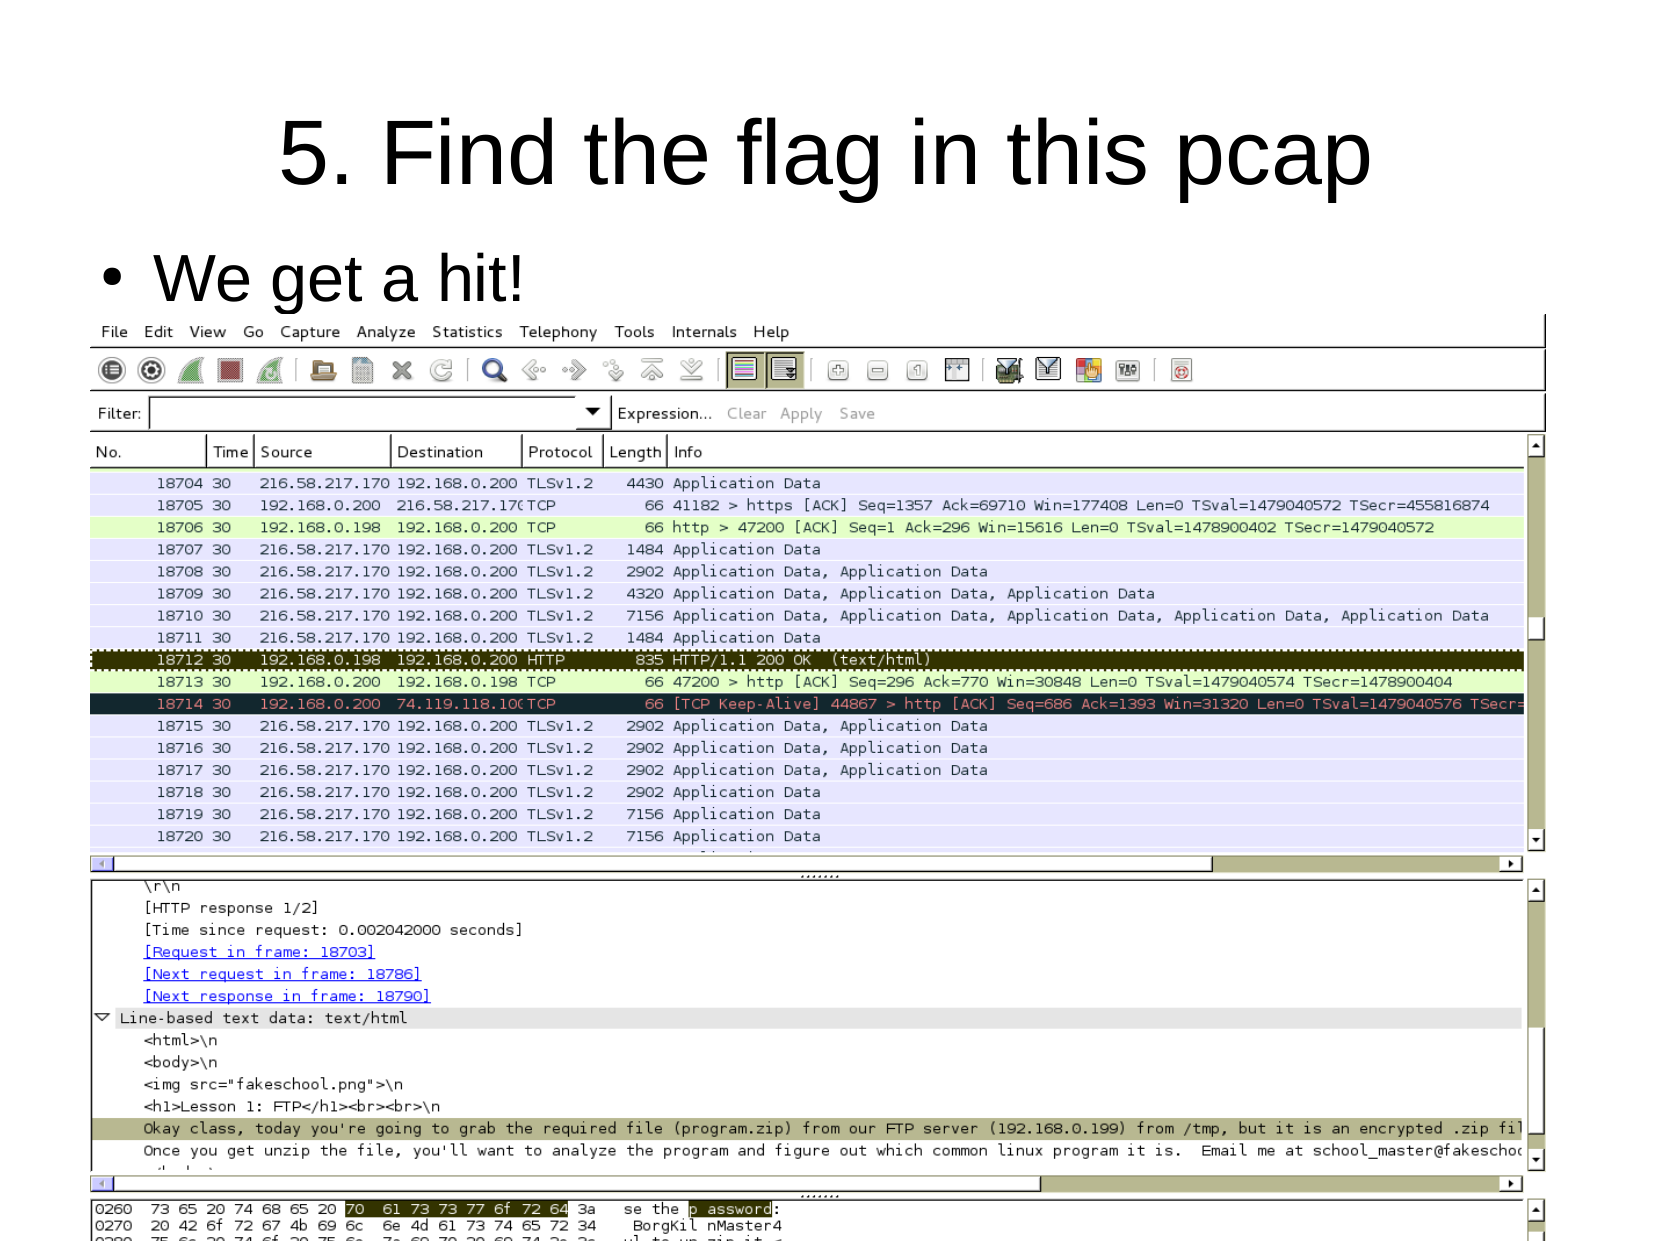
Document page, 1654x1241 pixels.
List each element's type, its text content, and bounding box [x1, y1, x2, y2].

picture [90, 314, 1546, 1241]
list We get a hit! [82, 240, 1571, 961]
title 5. Find the flag in this pcap [82, 49, 1571, 240]
